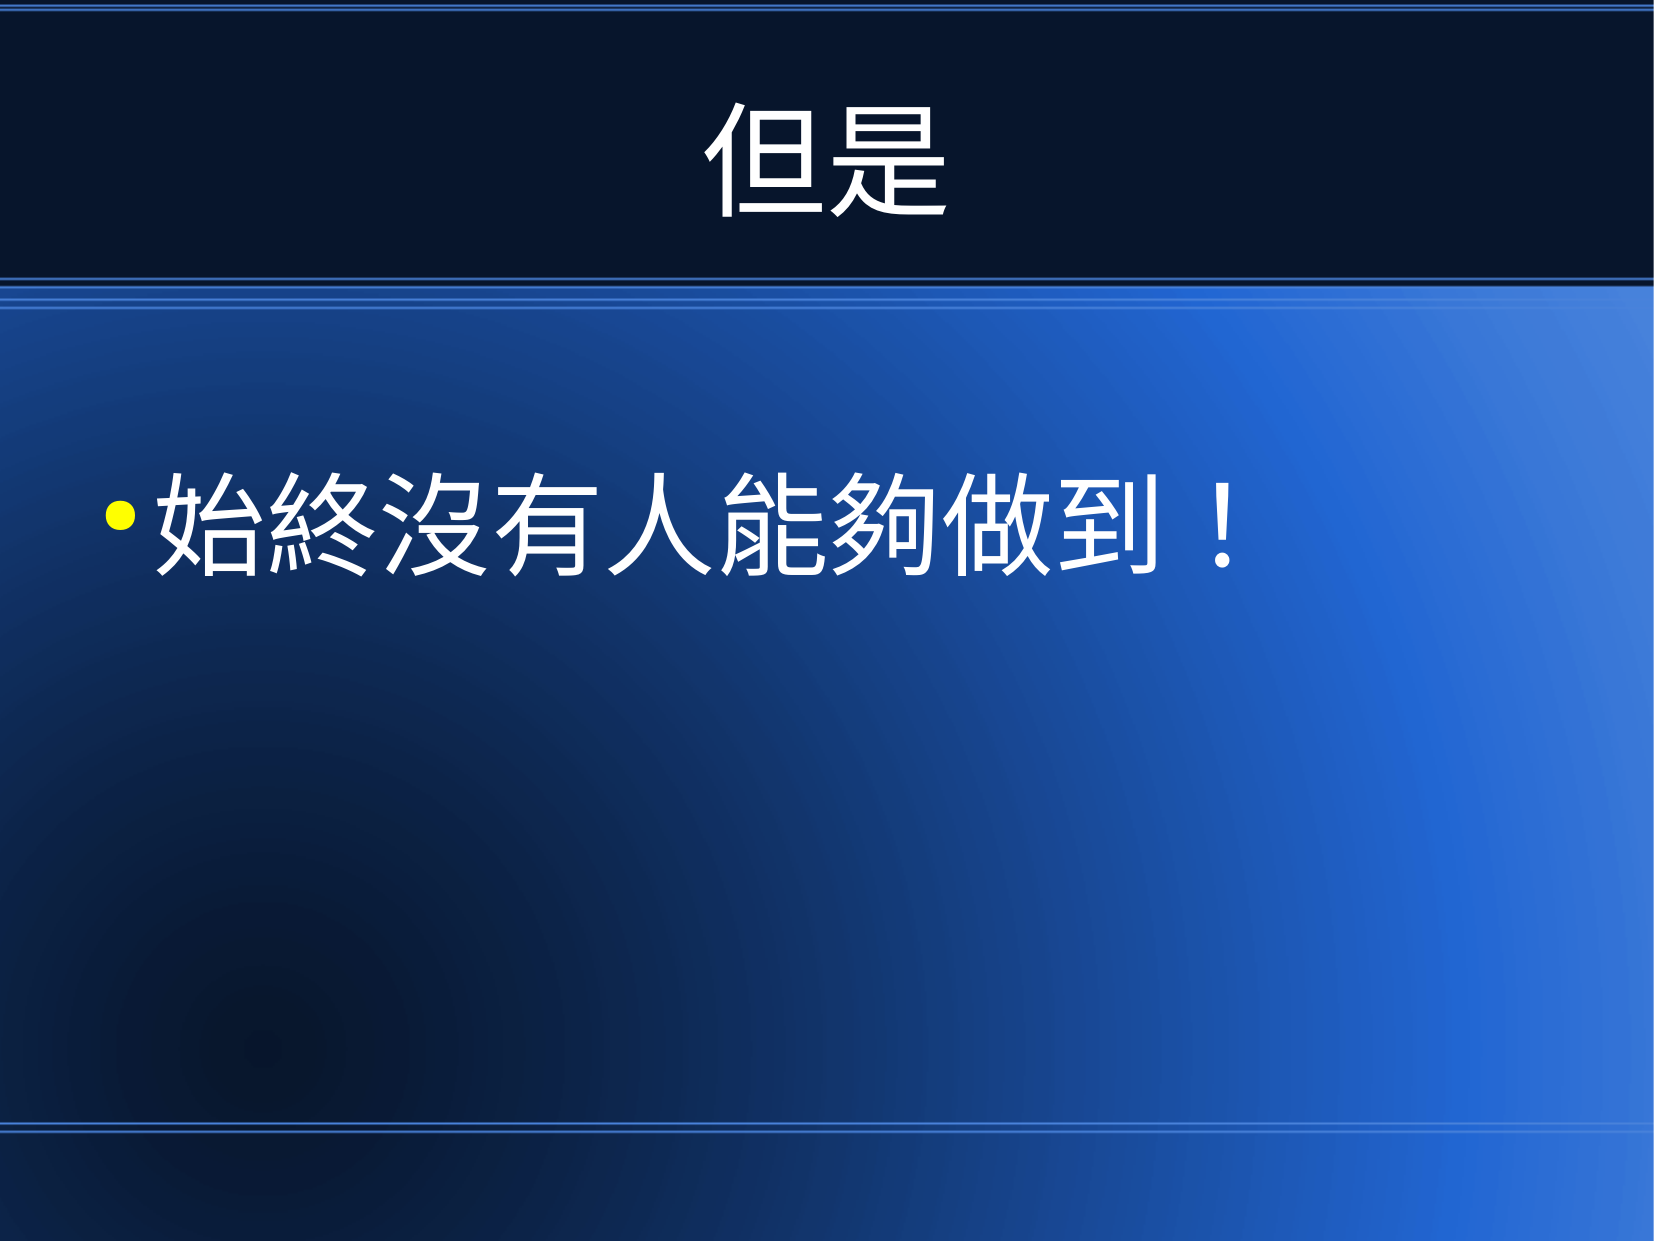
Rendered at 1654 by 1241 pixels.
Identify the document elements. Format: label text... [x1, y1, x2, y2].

picture [0, 0, 1654, 1241]
title 但是 [82, 49, 1571, 257]
list 始終沒有人能夠做到！ [82, 355, 1571, 1241]
